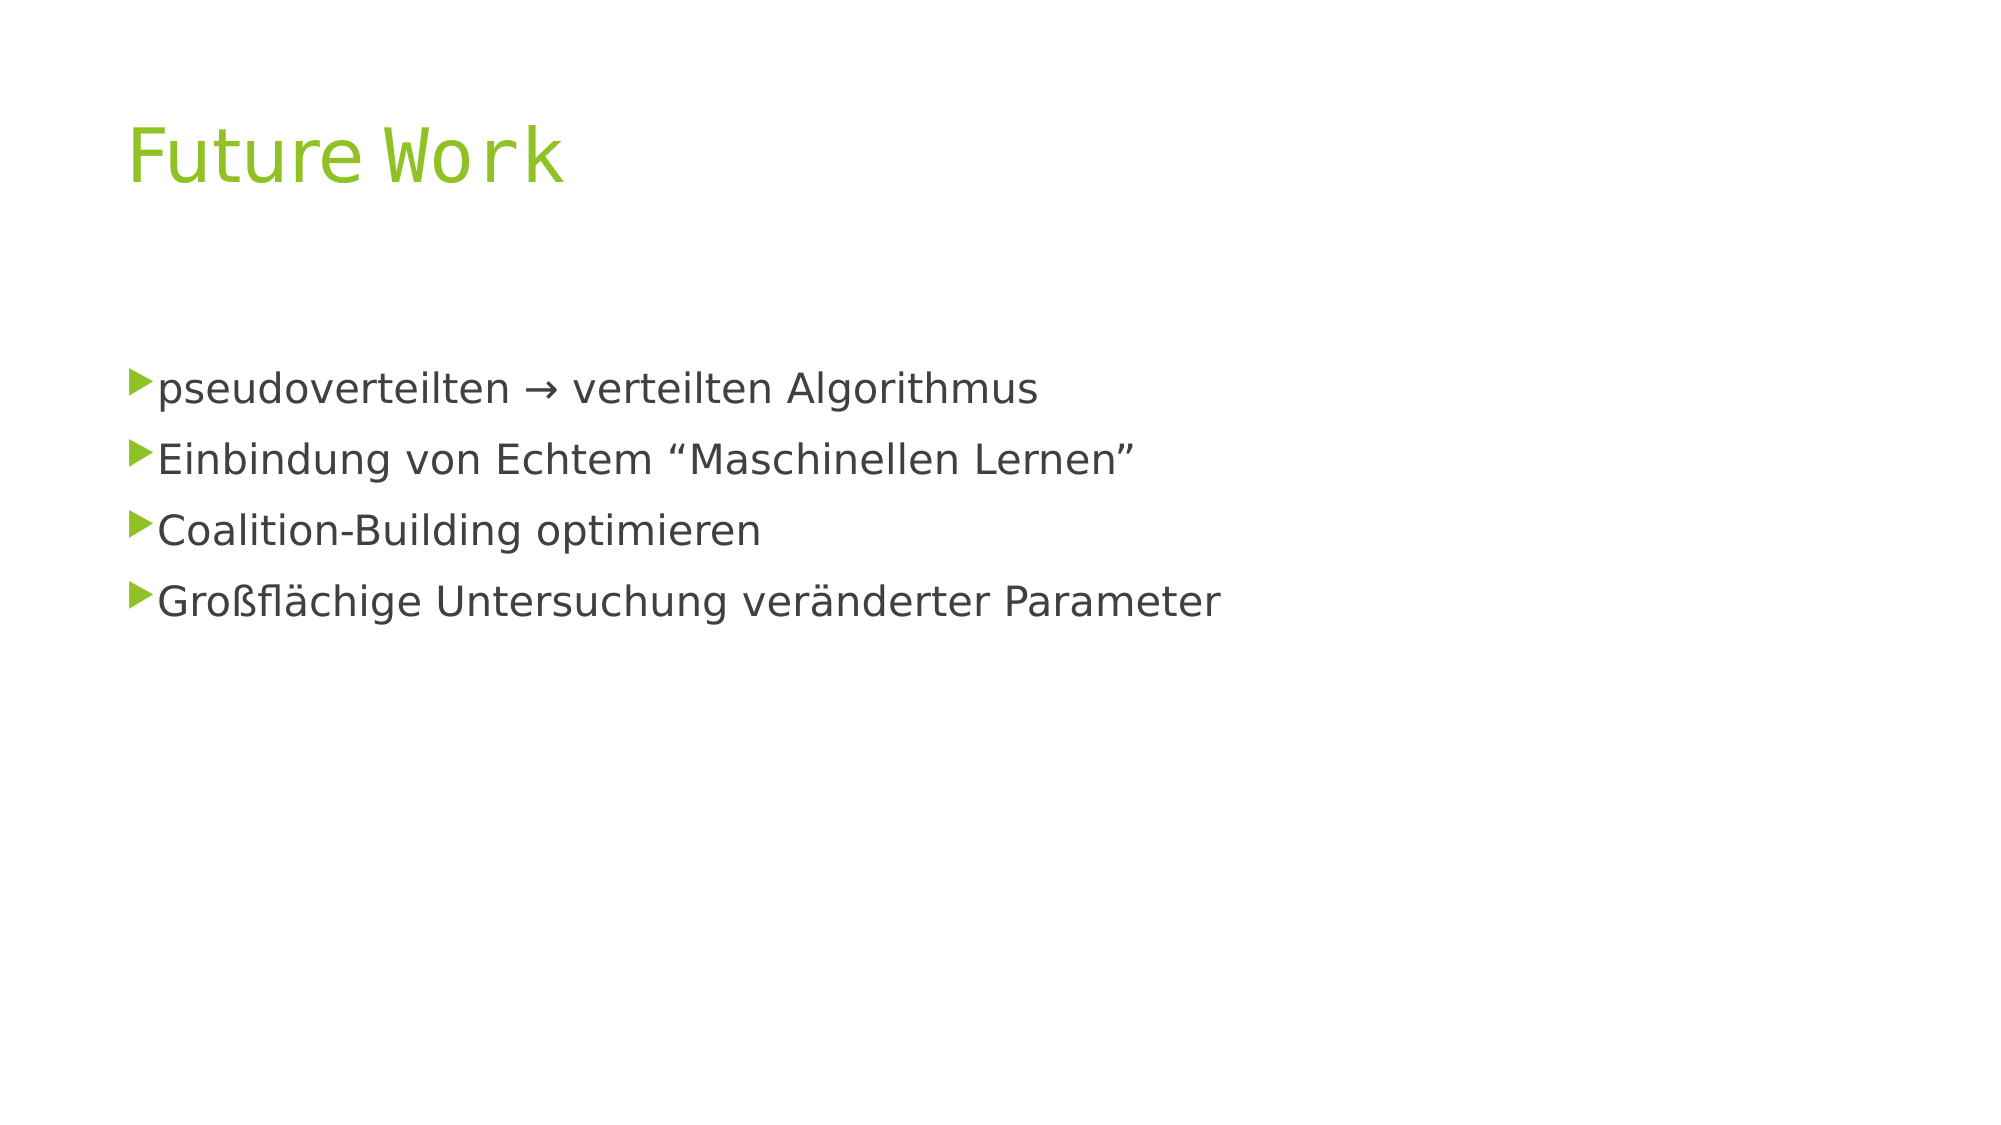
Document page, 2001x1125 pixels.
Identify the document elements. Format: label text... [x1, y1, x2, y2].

list pseudoverteilten → verteilten Algorithmus Einbindung von Echtem “Maschinellen Lernen” Coalition-Building optimieren Großflächige Untersuchung veränderter Parameter [111, 354, 1522, 992]
title Future Work [111, 99, 1522, 317]
